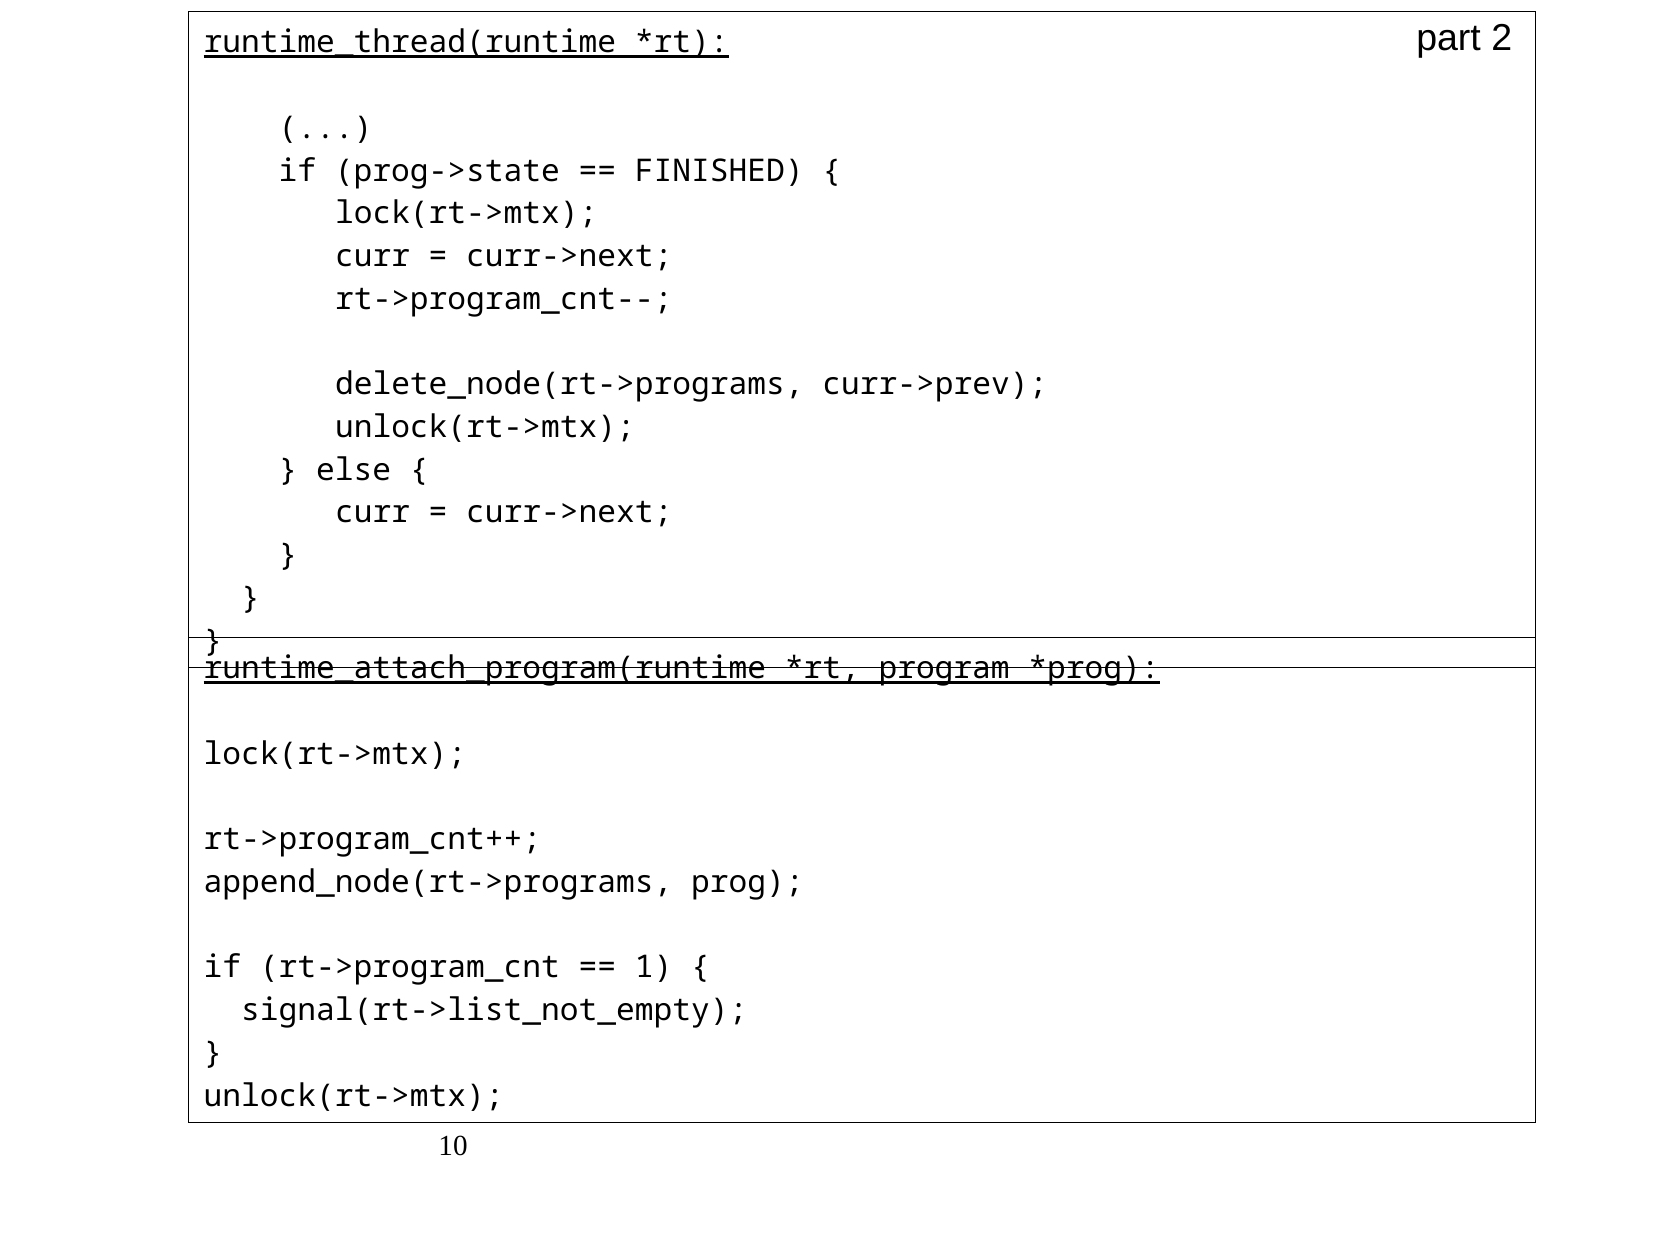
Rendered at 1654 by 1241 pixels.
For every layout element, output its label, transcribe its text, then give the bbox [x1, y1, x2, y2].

text_box runtime_thread(runtime *rt): (...) if (prog->state == FINISHED) { lock(rt->mtx); curr = curr->next; rt->program_cnt--; delete_node(rt->programs, curr->prev); unlock(rt->mtx); } else { curr = curr->next; } } } [188, 11, 1536, 579]
text_box runtime_attach_program(runtime *rt, program *prog): lock(rt->mtx); rt->program_cnt++; append_node(rt->programs, prog); if (rt->program_cnt == 1) { signal(rt->list_not_empty); } unlock(rt->mtx); [188, 637, 1536, 1052]
text_box part 2 [1401, 8, 1532, 65]
